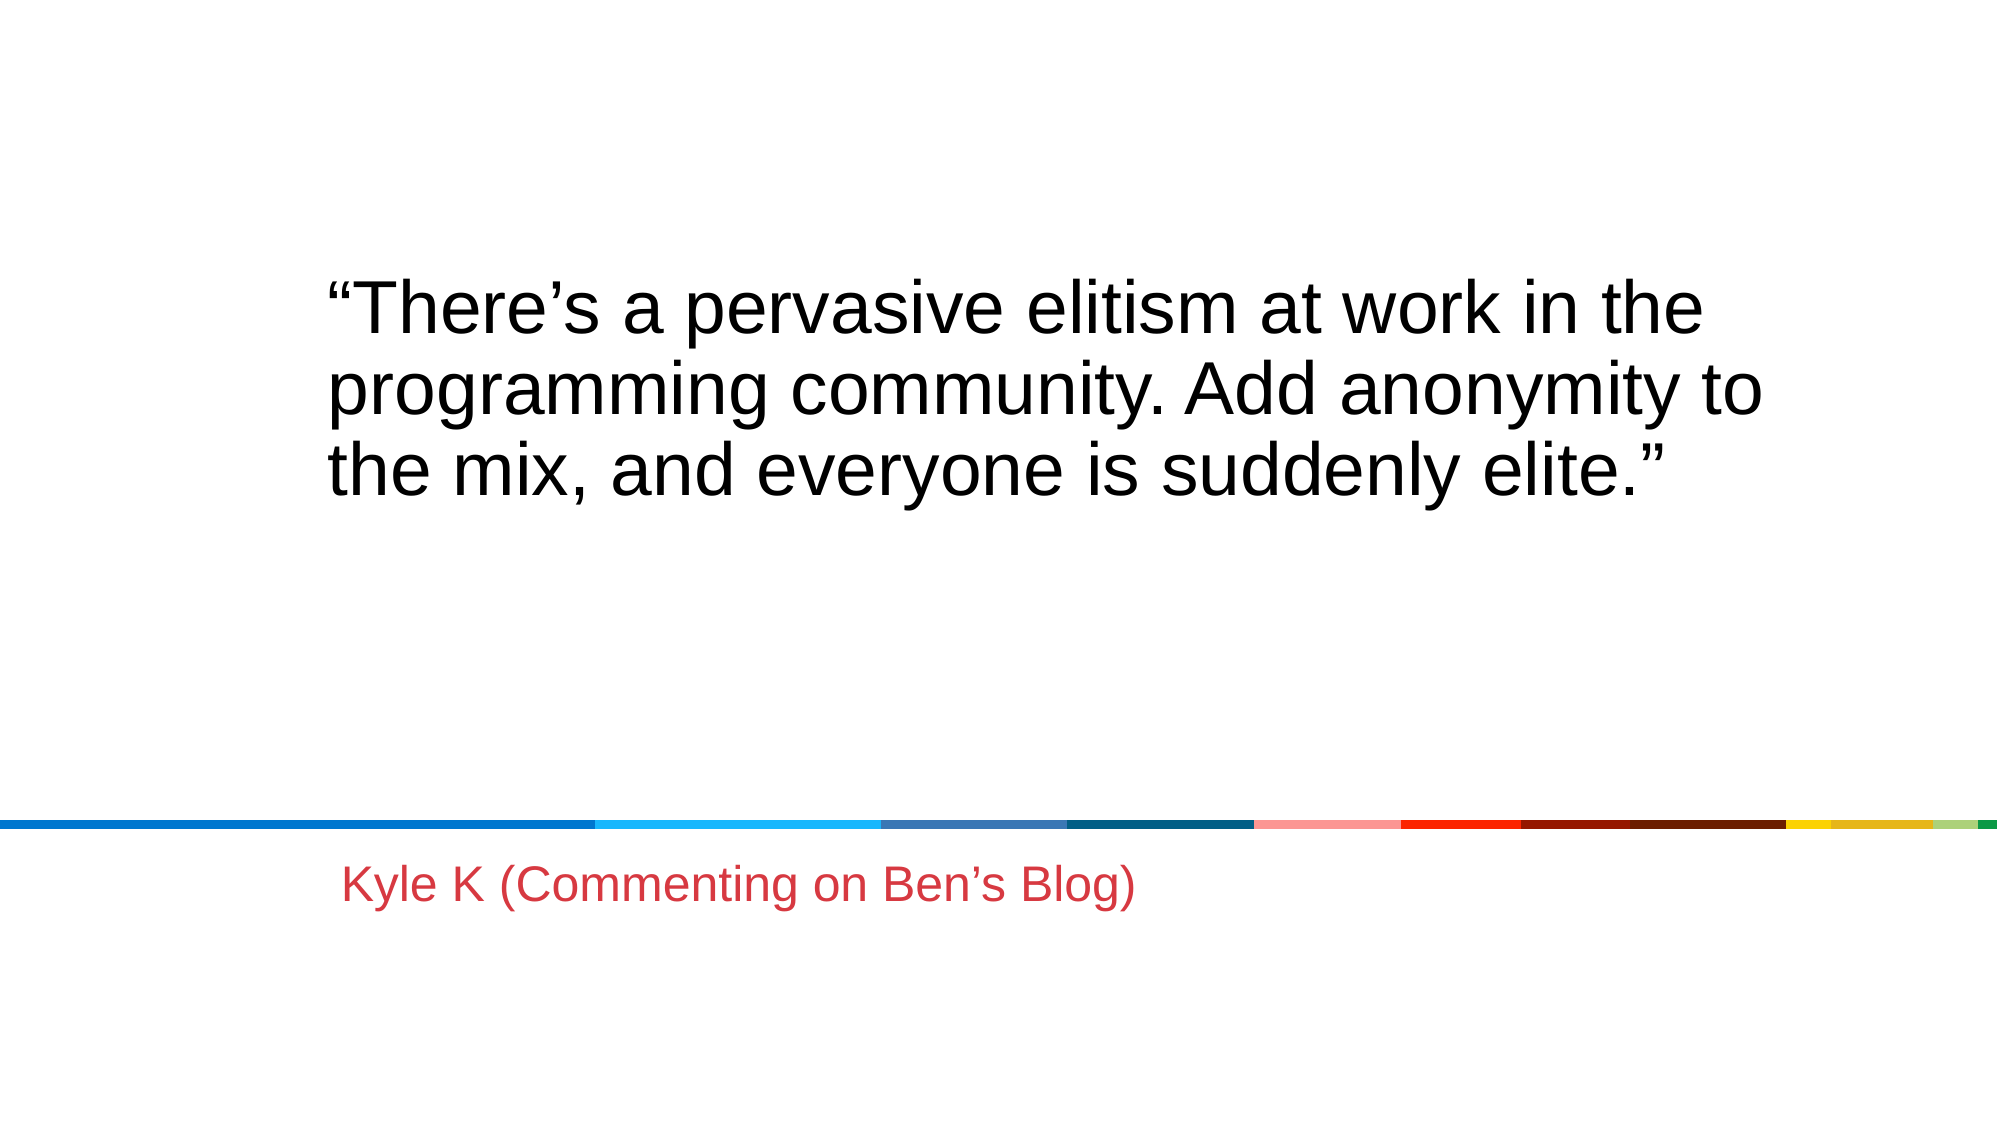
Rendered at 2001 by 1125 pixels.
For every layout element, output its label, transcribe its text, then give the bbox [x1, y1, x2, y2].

text_box Kyle K (Commenting on Ben’s Blog) [325, 843, 1220, 927]
text_box “There’s a pervasive elitism at work in the programming community. Add anonymity to the mix, and everyone is suddenly elite.” [312, 261, 1787, 479]
text_box [0, 820, 1997, 829]
